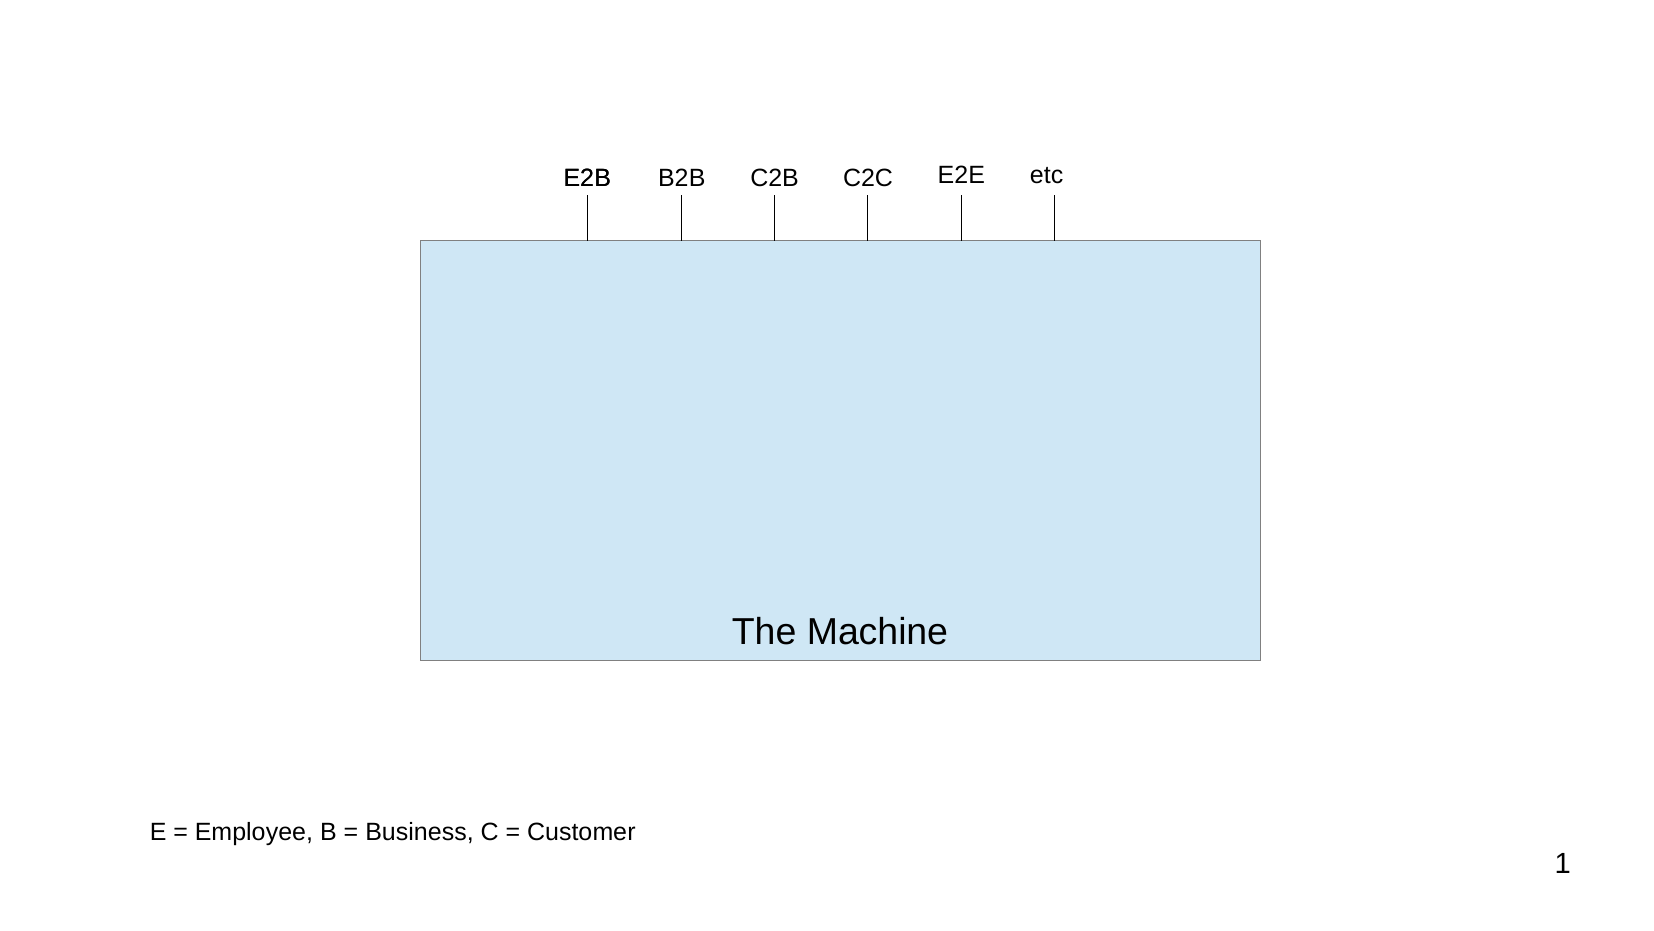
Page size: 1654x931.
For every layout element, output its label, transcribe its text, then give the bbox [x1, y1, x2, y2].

text_box The Machine [420, 240, 1261, 661]
text_box E = Employee, B = Business, C = Customer [135, 810, 652, 853]
text_box etc [1015, 153, 1079, 197]
text_box C2B [735, 156, 815, 200]
text_box E2E [922, 153, 1001, 197]
text_box E2B [548, 156, 626, 200]
text_box C2C [828, 156, 909, 200]
text_box B2B [643, 156, 721, 200]
